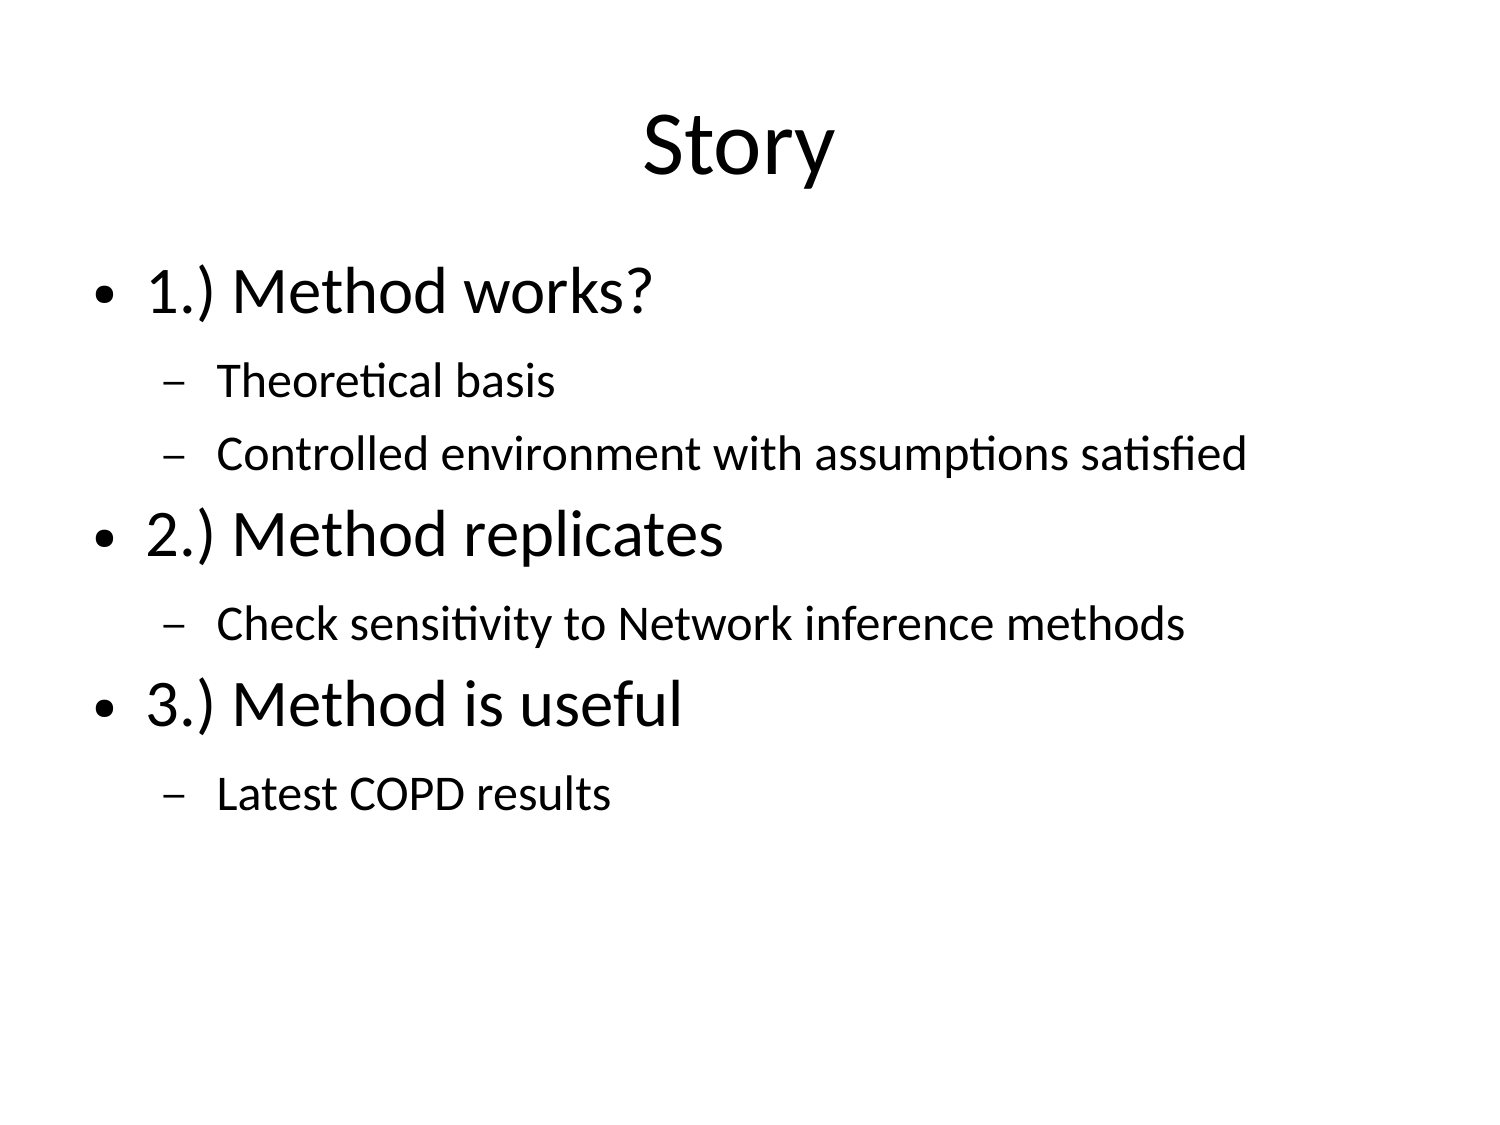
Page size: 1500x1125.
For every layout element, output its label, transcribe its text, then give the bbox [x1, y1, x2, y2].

list 1.) Method works? Theoretical basis Controlled environment with assumptions satisfied 2.) Method replicates Check sensitivity to Network inference methods 3.) Method is useful Latest COPD results [75, 263, 1425, 916]
title Story [101, 31, 1377, 263]
